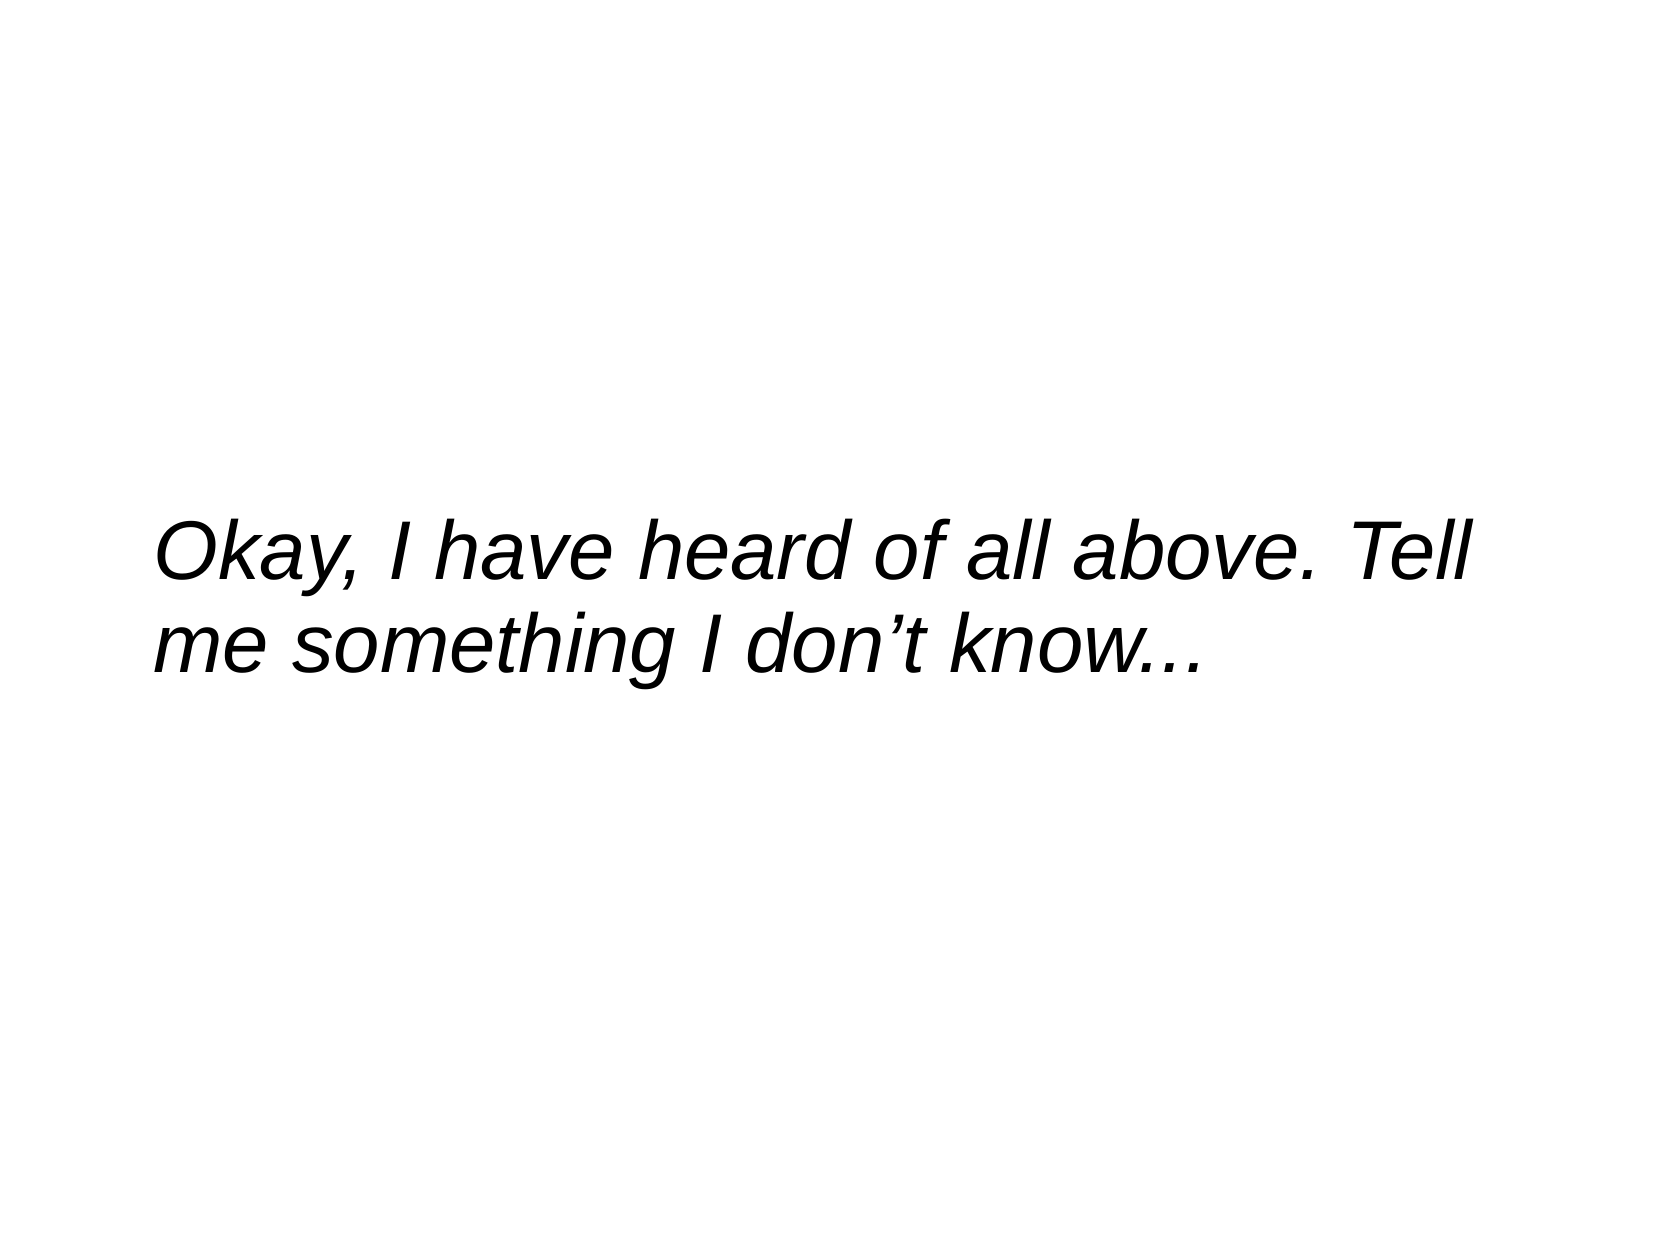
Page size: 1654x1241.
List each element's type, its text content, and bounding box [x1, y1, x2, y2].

list Okay, I have heard of all above. Tell me something I don’t know... [82, 296, 1571, 1016]
